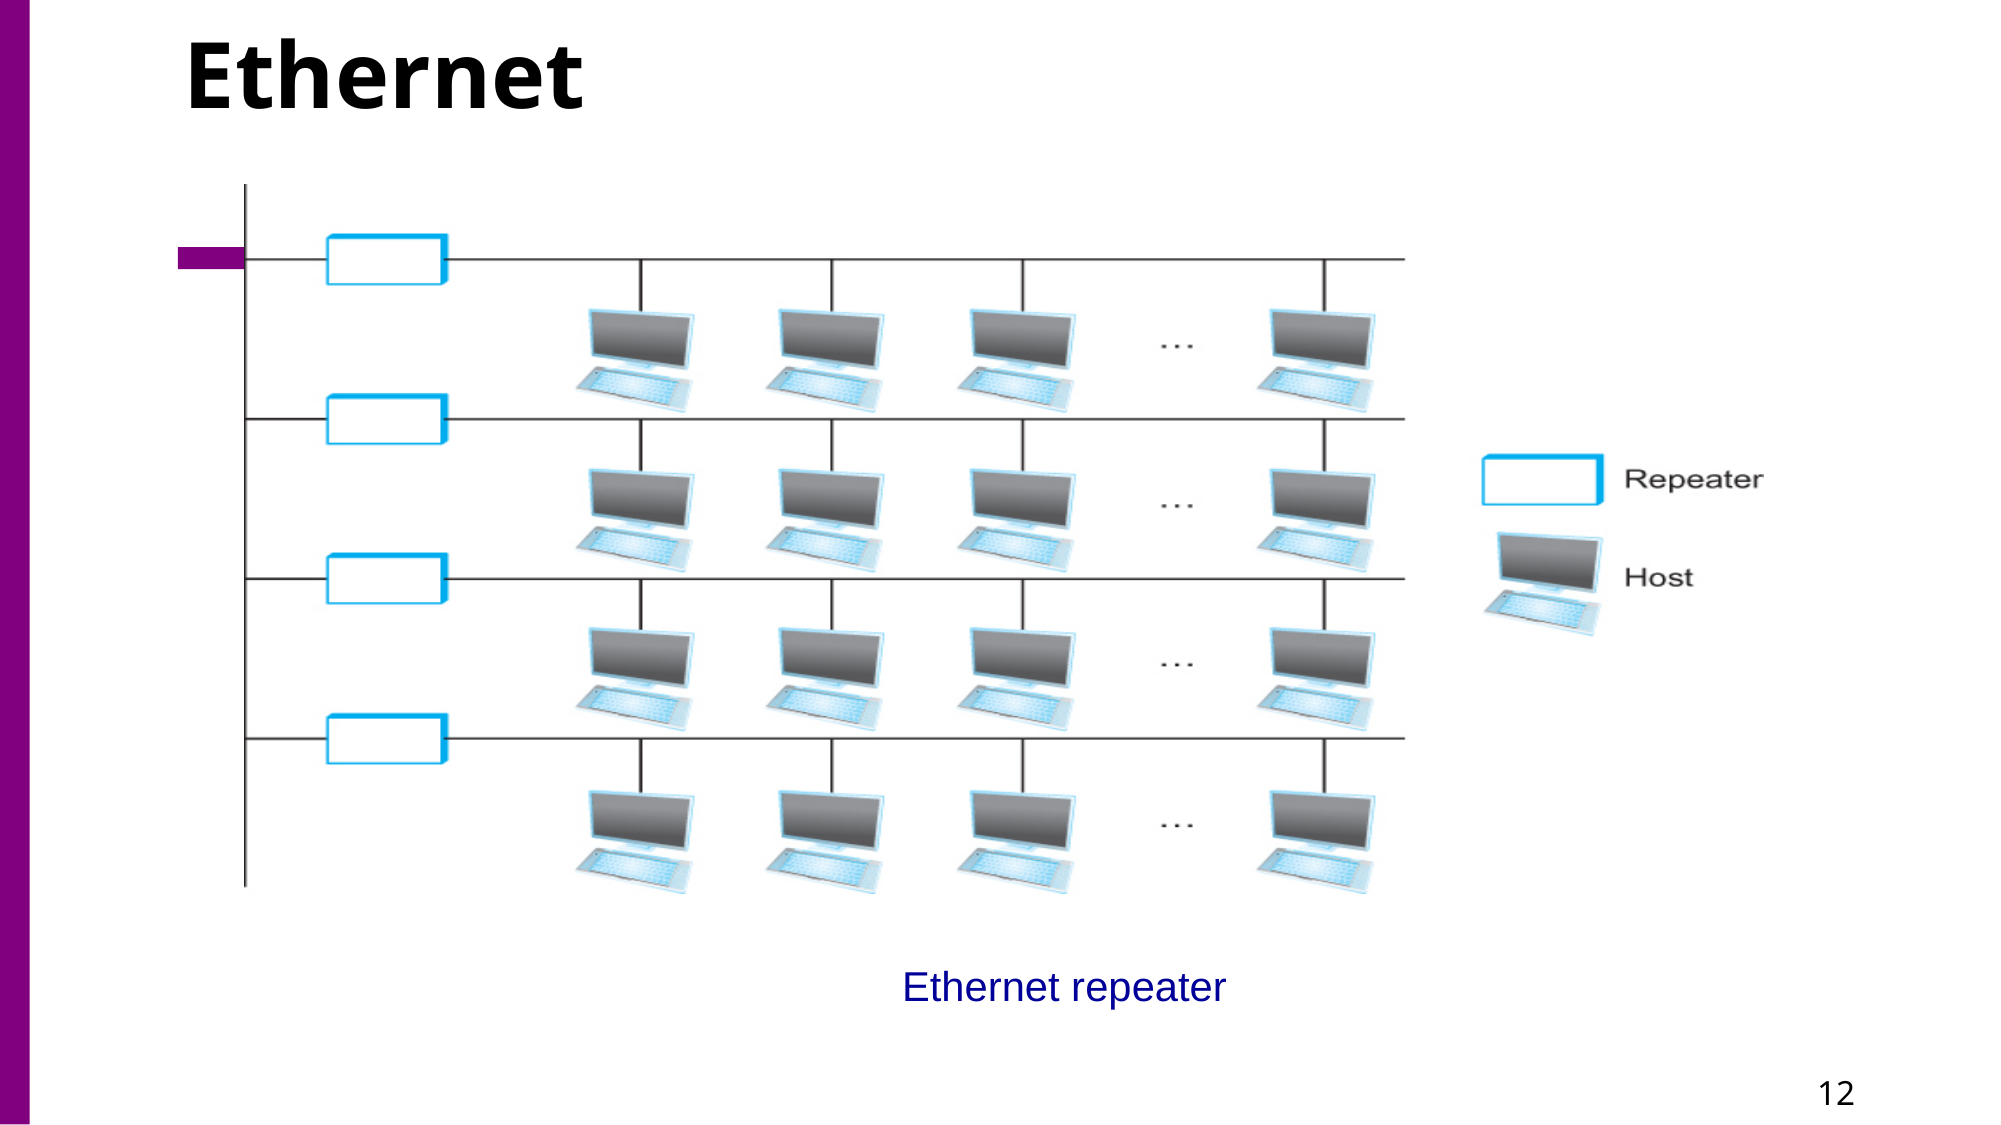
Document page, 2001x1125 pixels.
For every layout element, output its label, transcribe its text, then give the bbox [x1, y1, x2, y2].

text_box Ethernet repeater [887, 952, 1243, 1018]
title Ethernet [133, 7, 1946, 135]
picture [244, 184, 1764, 894]
